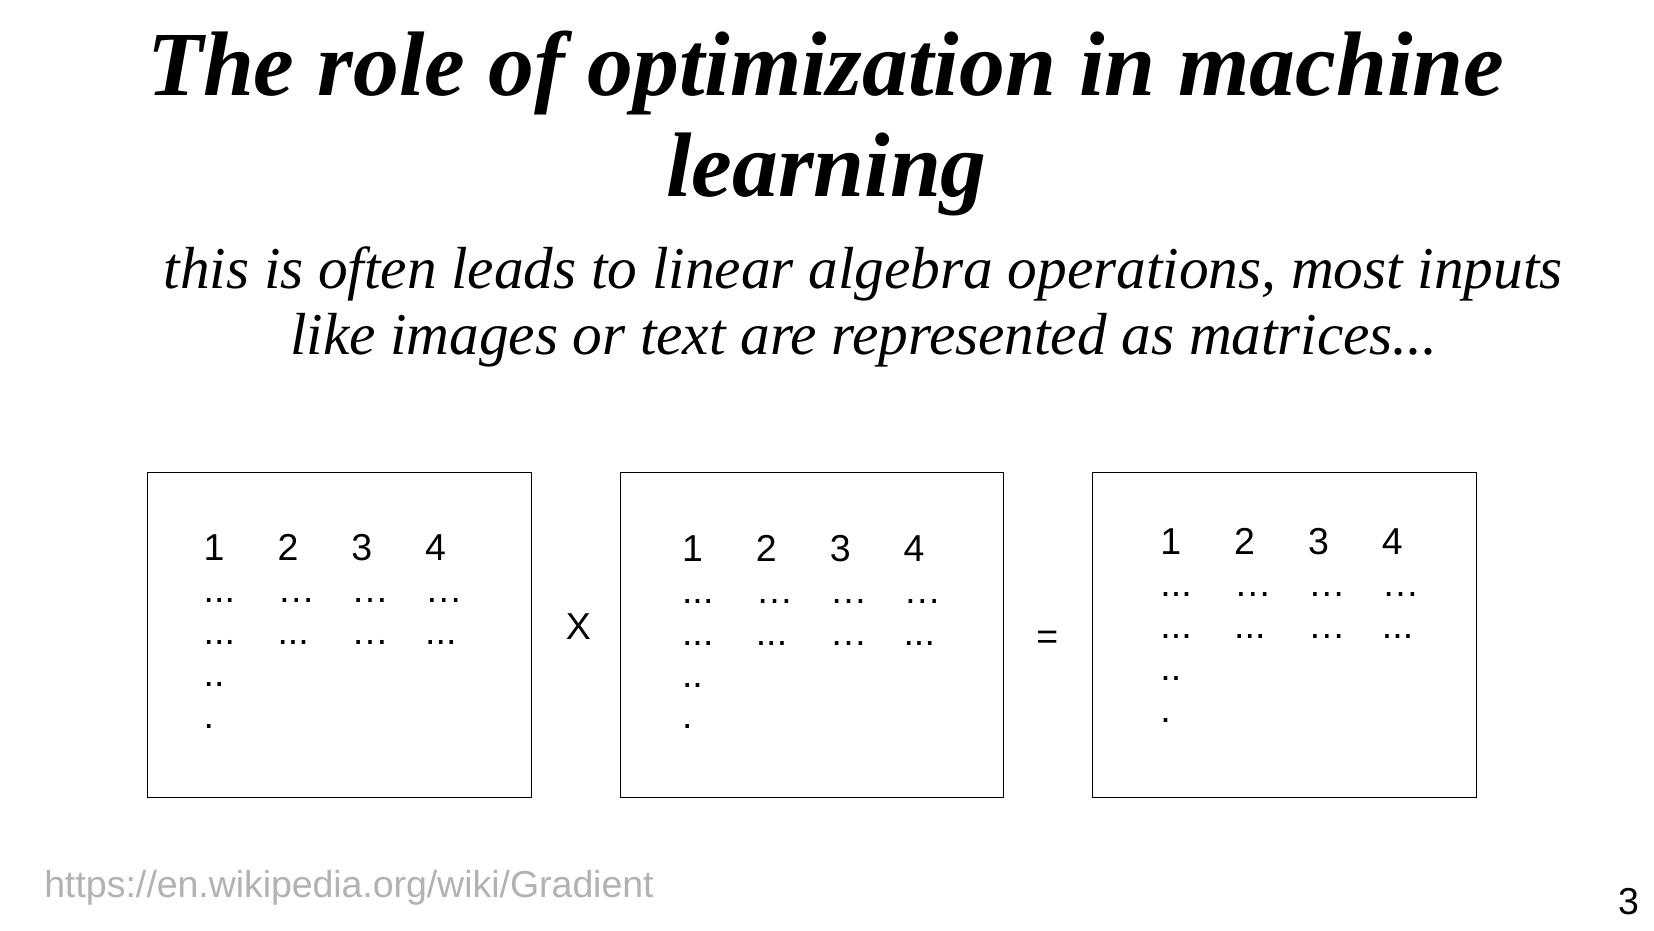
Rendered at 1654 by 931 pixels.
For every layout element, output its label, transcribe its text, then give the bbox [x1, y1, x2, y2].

text_box 1 2 3 4 ... … … … ... ... … ... .. . [188, 519, 514, 745]
text_box [620, 472, 1004, 798]
text_box [147, 472, 532, 798]
text_box X [550, 598, 606, 656]
text_box [1092, 472, 1477, 798]
text_box = [1021, 608, 1074, 666]
list this is often leads to linear algebra operations, most inputs like images or text are represented as matrices... [88, 236, 1577, 414]
text_box https://en.wikipedia.org/wiki/Gradient [29, 856, 670, 914]
text_box 3 [1026, 860, 1654, 931]
text_box 1 2 3 4 ... … … … ... ... … ... .. . [1145, 513, 1471, 739]
text_box 1 2 3 4 ... … … … ... ... … ... .. . [667, 519, 993, 745]
title The role of optimization in machine learning [82, 13, 1571, 217]
